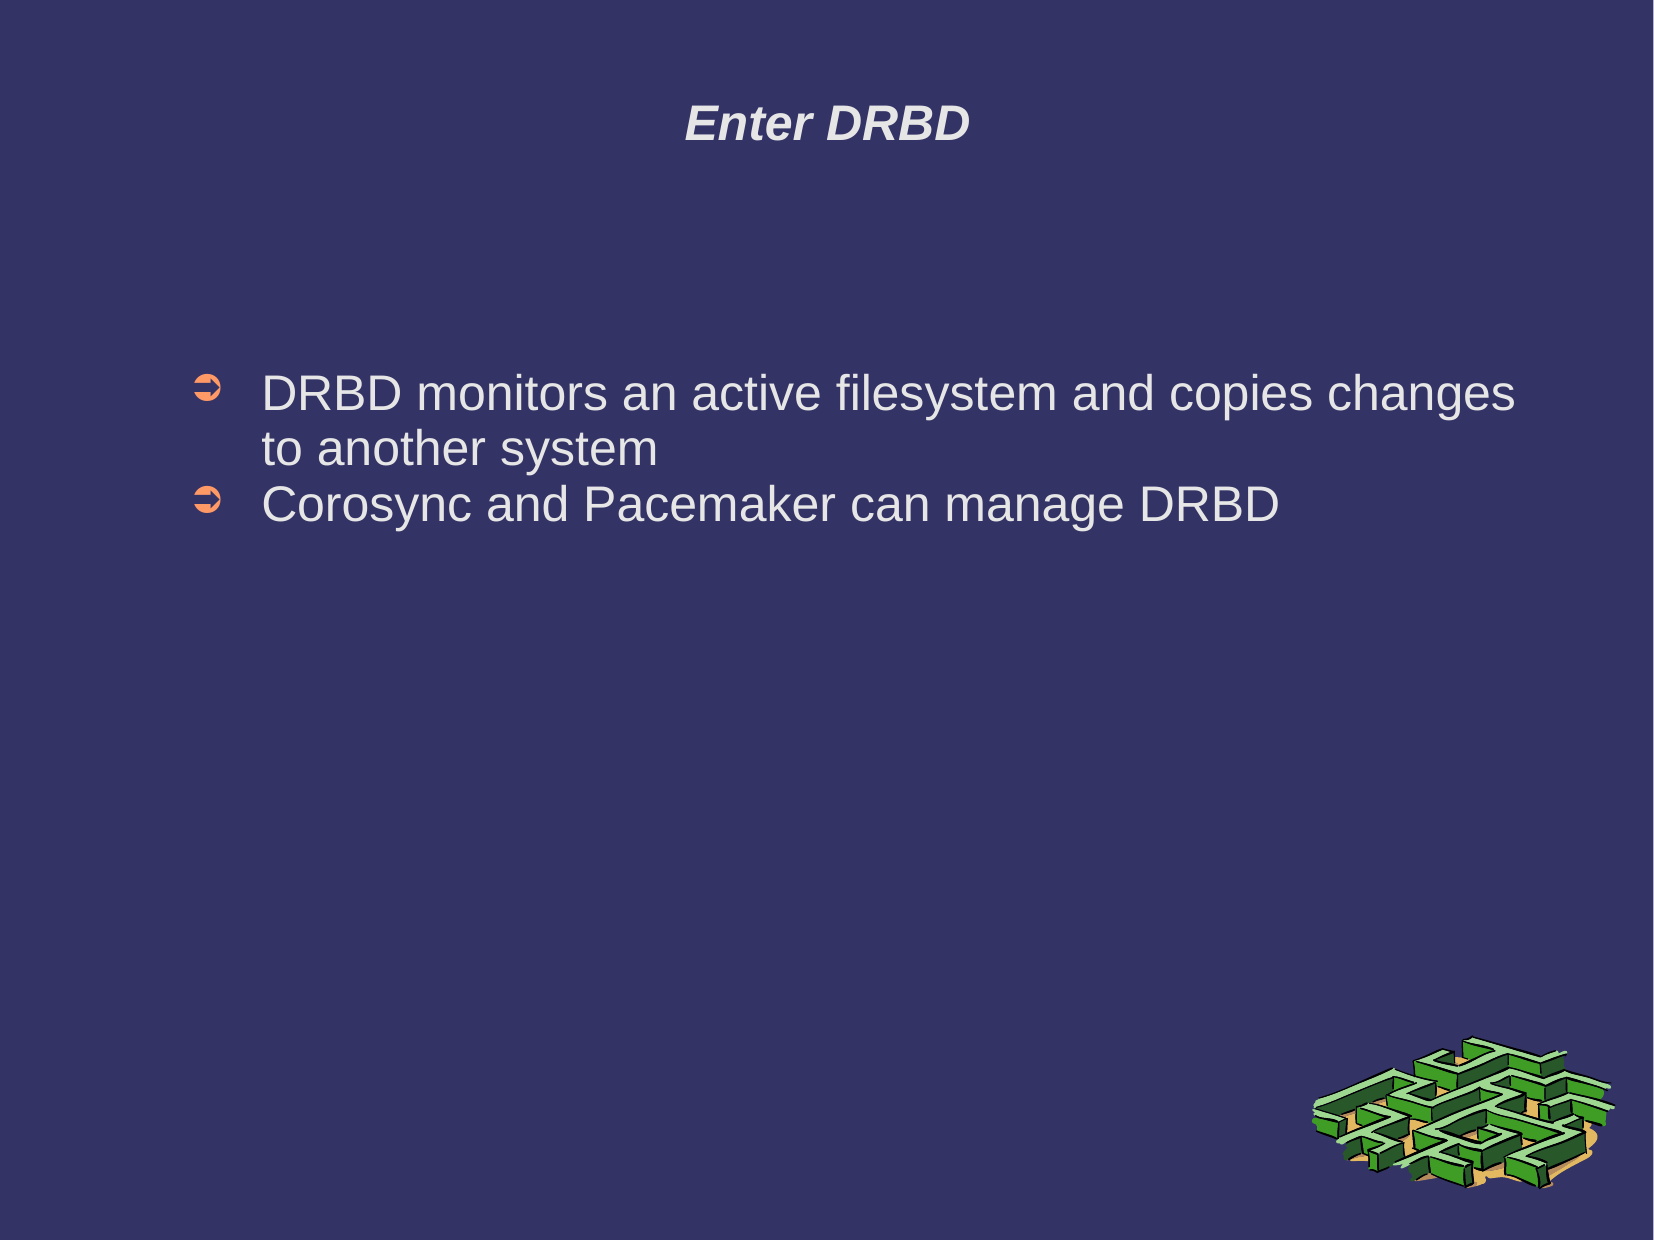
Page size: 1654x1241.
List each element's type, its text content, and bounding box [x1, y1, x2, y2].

title Enter DRBD [121, 19, 1534, 227]
list DRBD monitors an active filesystem and copies changes to another system Corosync and Pacemaker can manage DRBD [178, 364, 1570, 1085]
